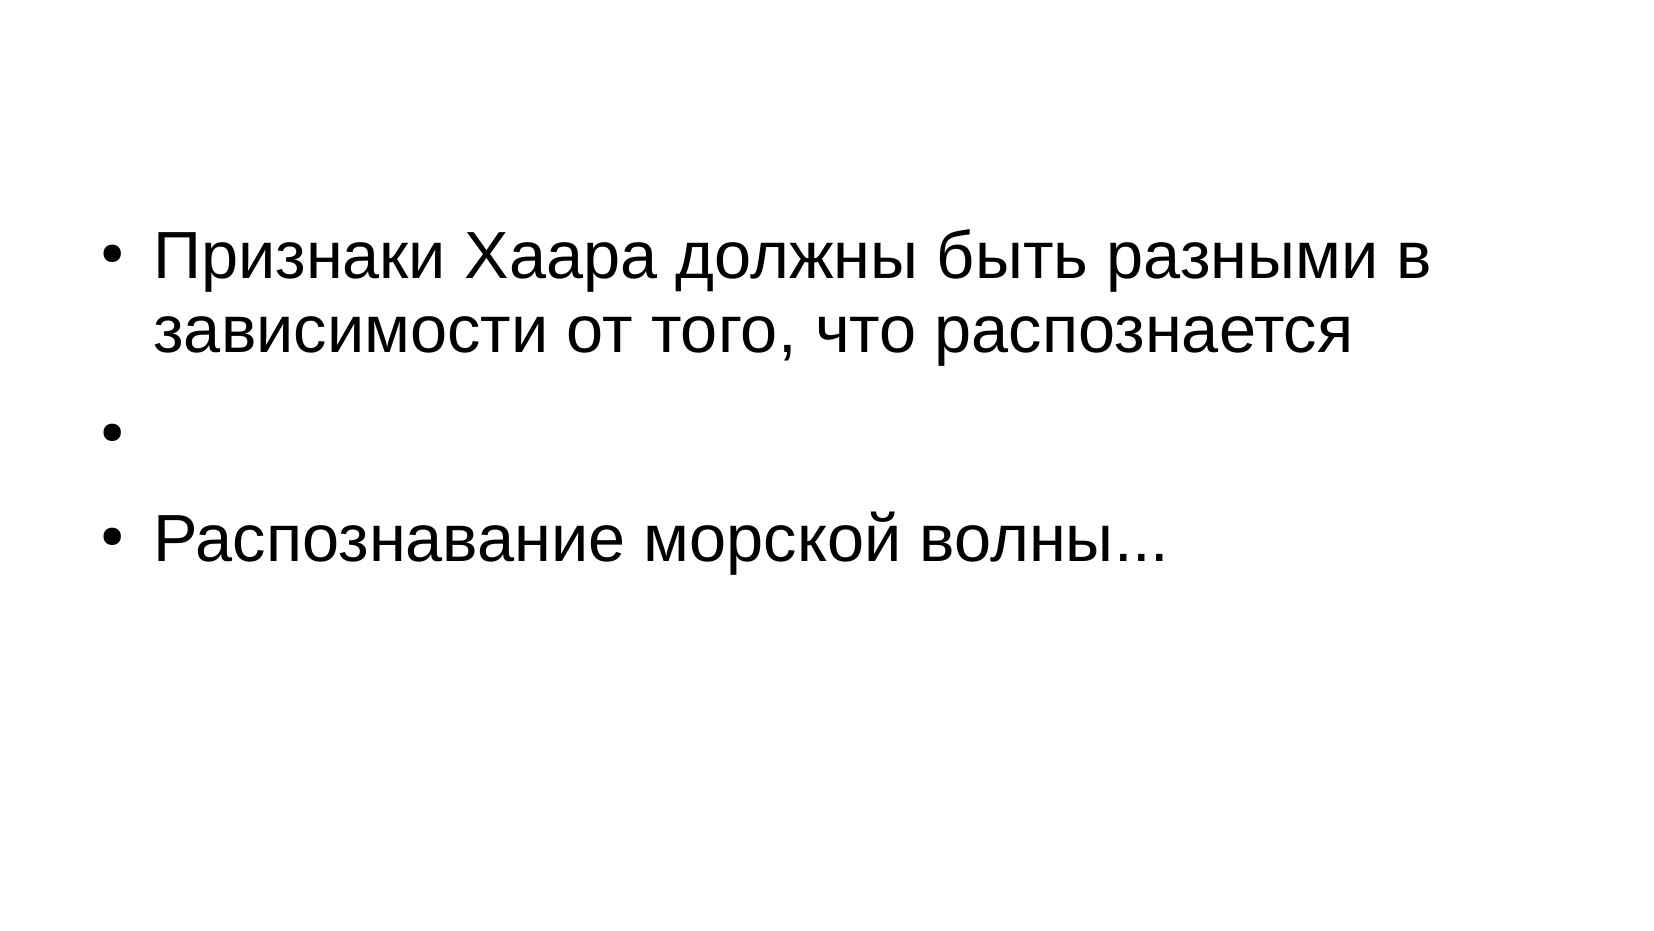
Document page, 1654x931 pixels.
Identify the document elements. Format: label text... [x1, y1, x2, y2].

list Признаки Хаара должны быть разными в зависимости от того, что распознается Распознавание морской волны... [82, 217, 1571, 758]
